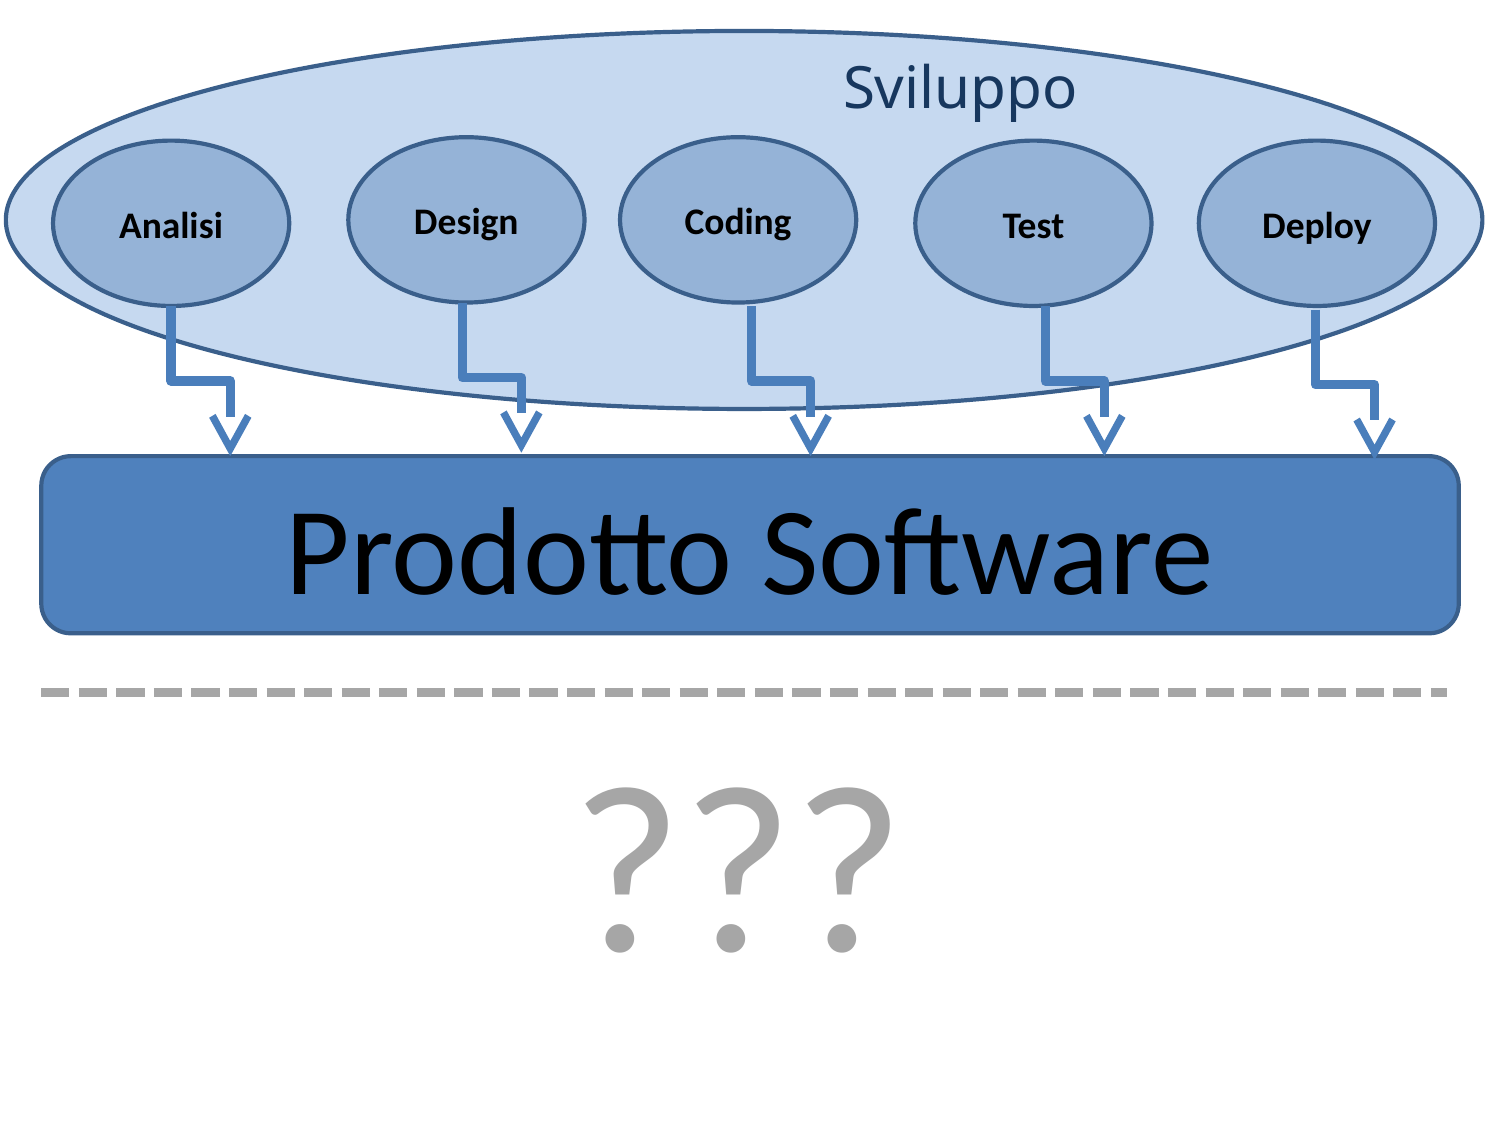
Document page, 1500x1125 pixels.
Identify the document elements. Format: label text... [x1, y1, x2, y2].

text_box Sviluppo [828, 42, 1105, 128]
text_box Design [348, 137, 585, 303]
text_box [5, 30, 1483, 409]
text_box ??? [41, 704, 1436, 1007]
text_box Coding [620, 137, 857, 303]
text_box Test [915, 140, 1152, 306]
text_box Analisi [53, 140, 290, 306]
text_box Prodotto Software [41, 456, 1459, 634]
text_box Deploy [1198, 140, 1436, 306]
